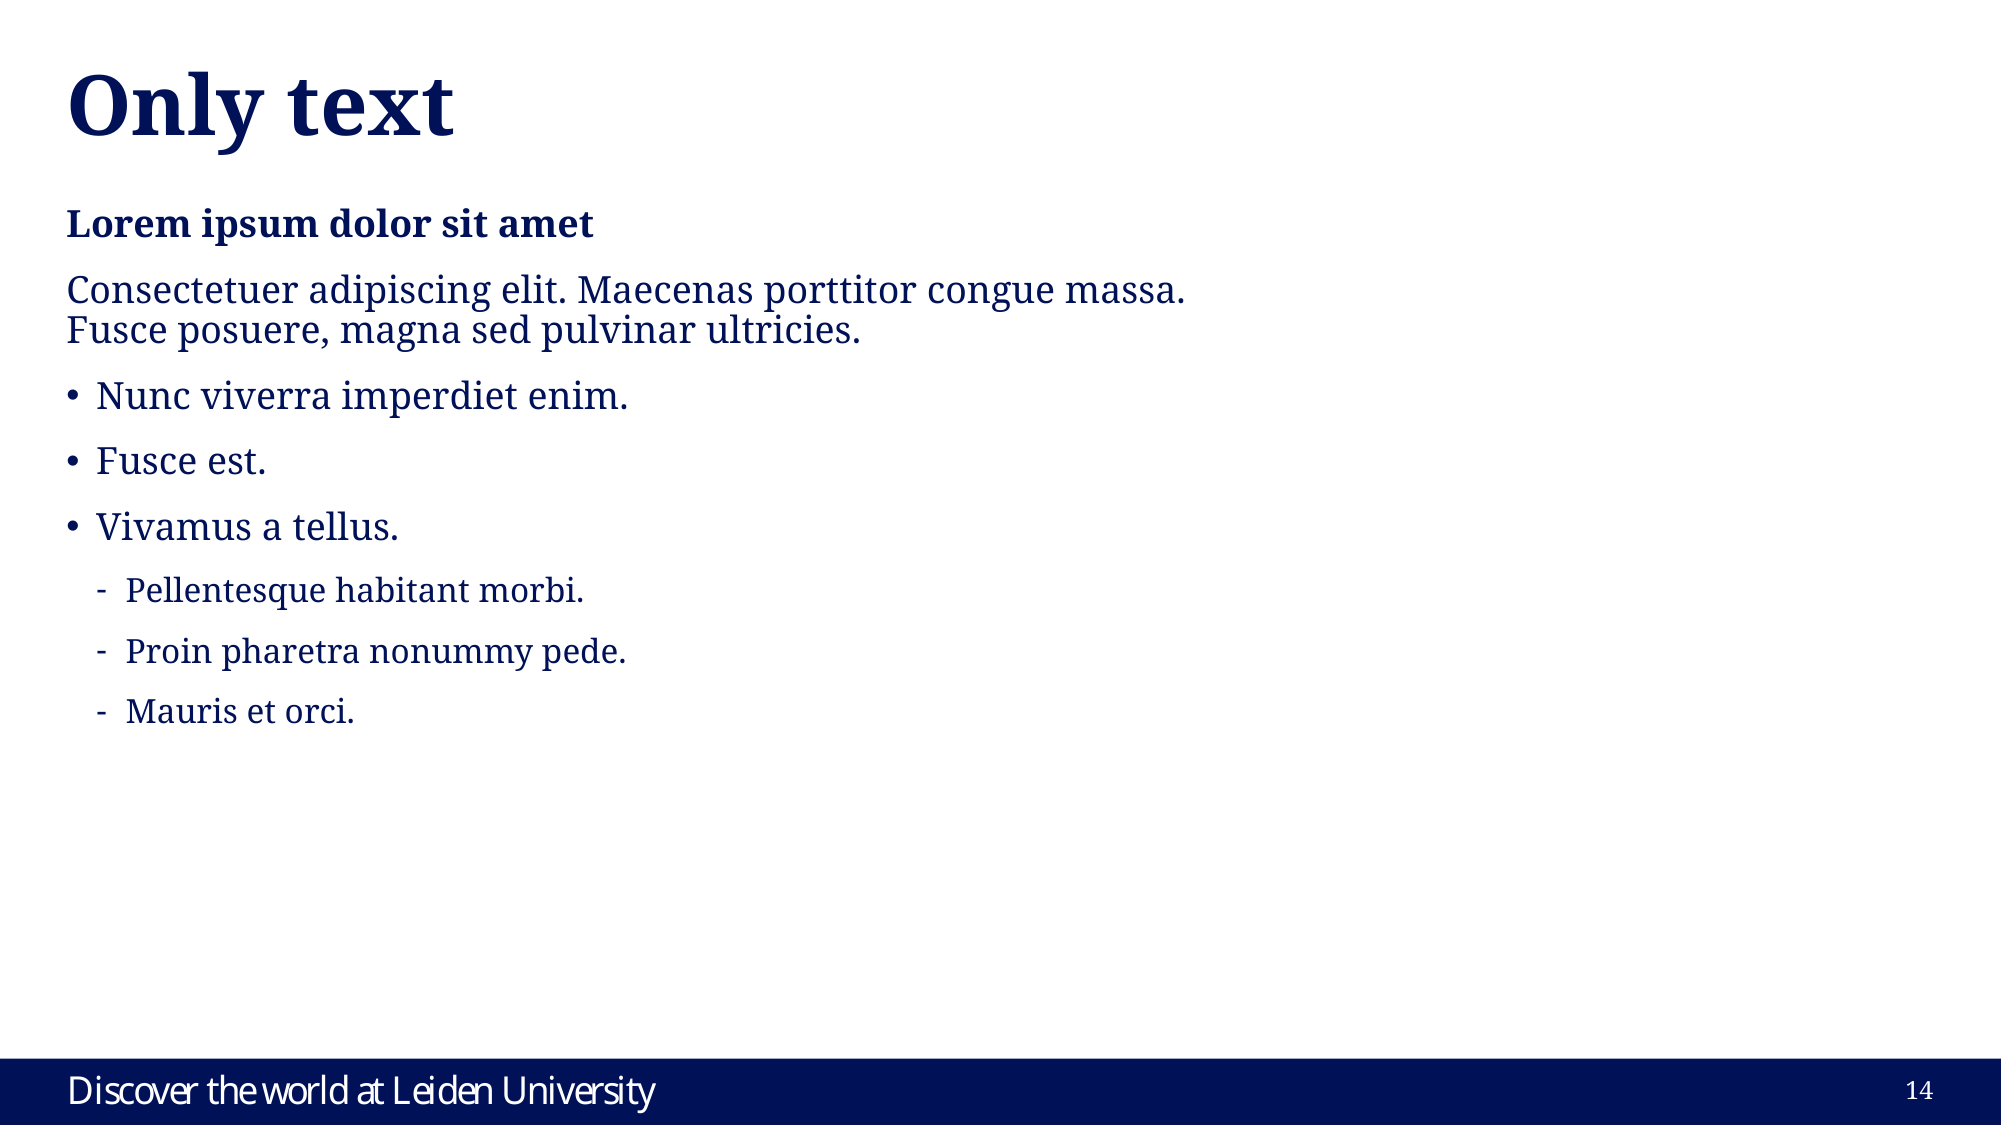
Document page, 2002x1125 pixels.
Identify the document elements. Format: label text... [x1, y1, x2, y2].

list Lorem ipsum dolor sit amet Consectetuer adipiscing elit. Maecenas porttitor congue massa. Fusce posuere, magna sed pulvinar ultricies. Nunc viverra imperdiet enim. Fusce est. Vivamus a tellus. Pellentesque habitant morbi. Proin pharetra nonummy pede. Mauris et orci. [66, 205, 1935, 993]
title Only text [66, 66, 1935, 138]
slide_number <number> [1498, 1061, 1949, 1122]
